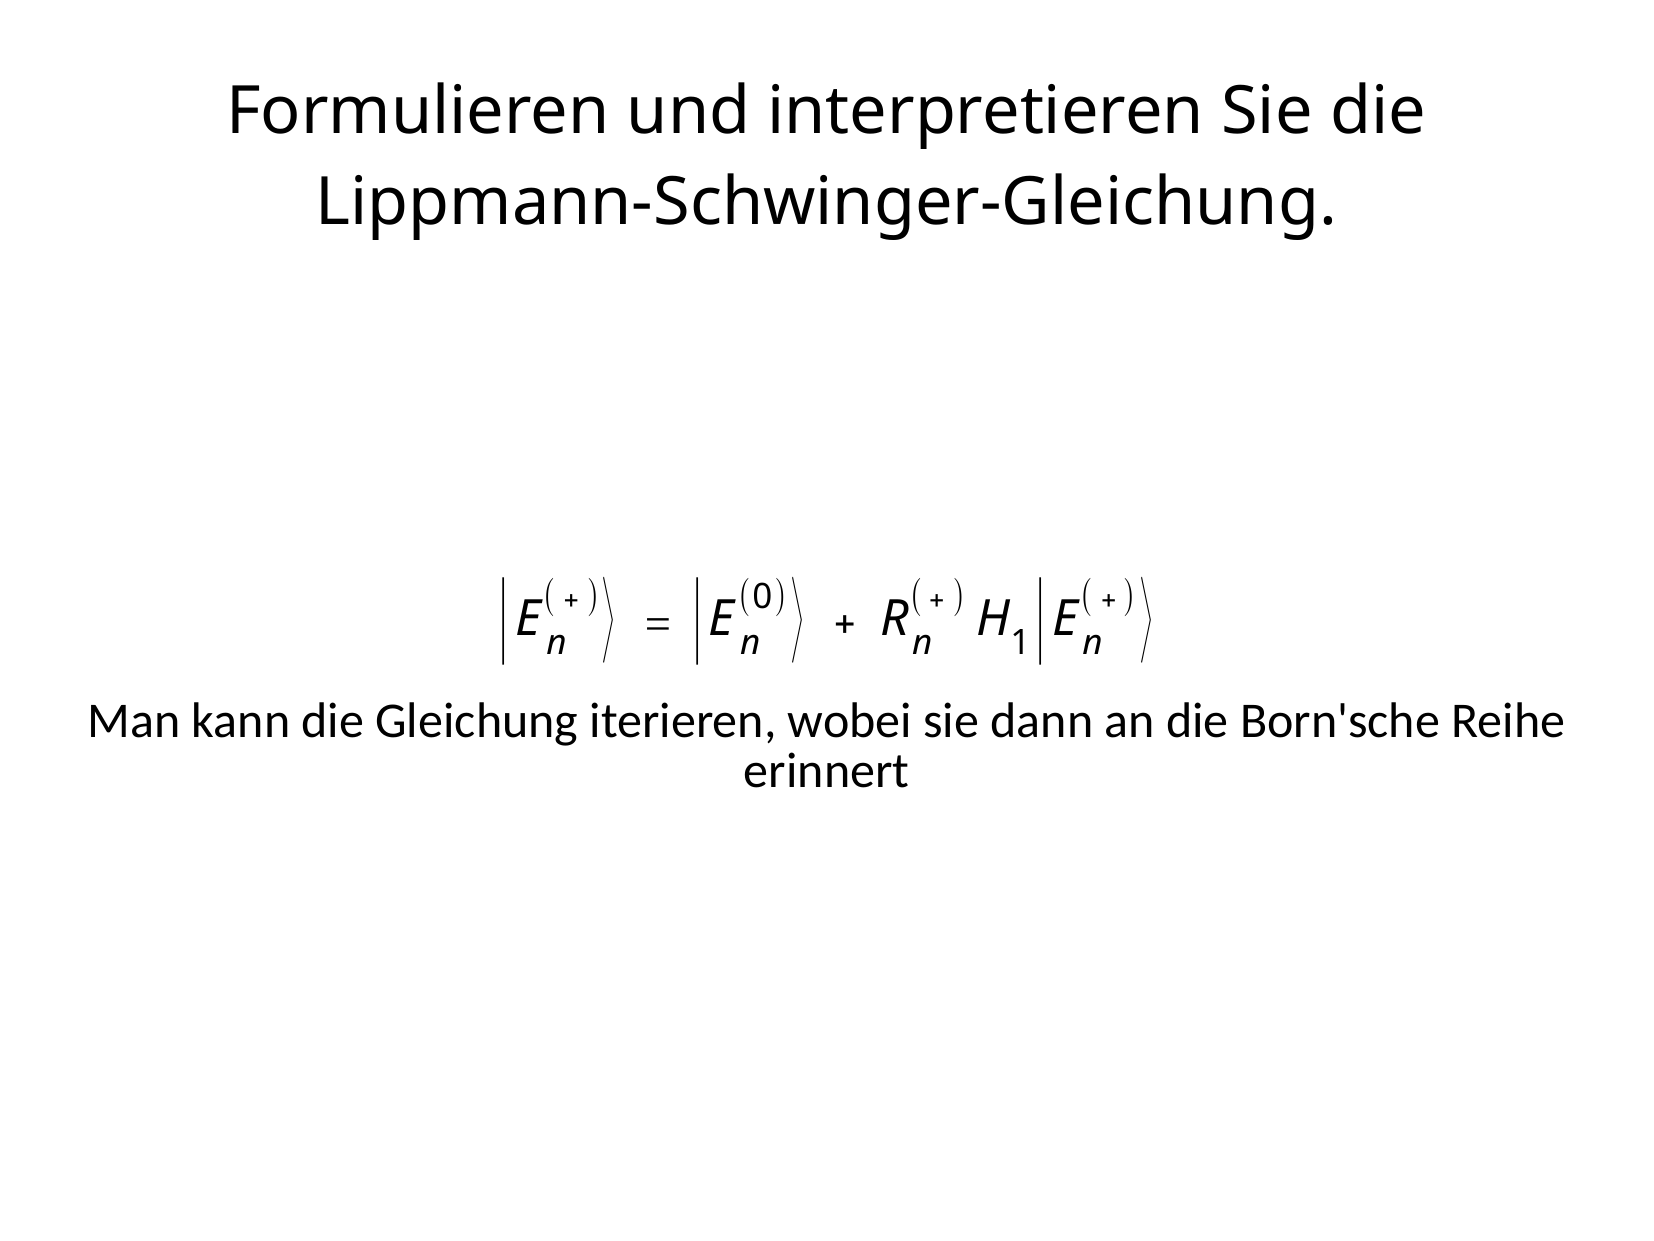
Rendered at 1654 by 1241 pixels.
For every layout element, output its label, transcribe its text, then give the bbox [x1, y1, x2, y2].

chart [490, 574, 1164, 666]
title Formulieren und interpretieren Sie die Lippmann-Schwinger-Gleichung. [82, 49, 1571, 257]
subtitle Man kann die Gleichung iterieren, wobei sie dann an die Born'sche Reihe erinnert [82, 290, 1571, 1010]
